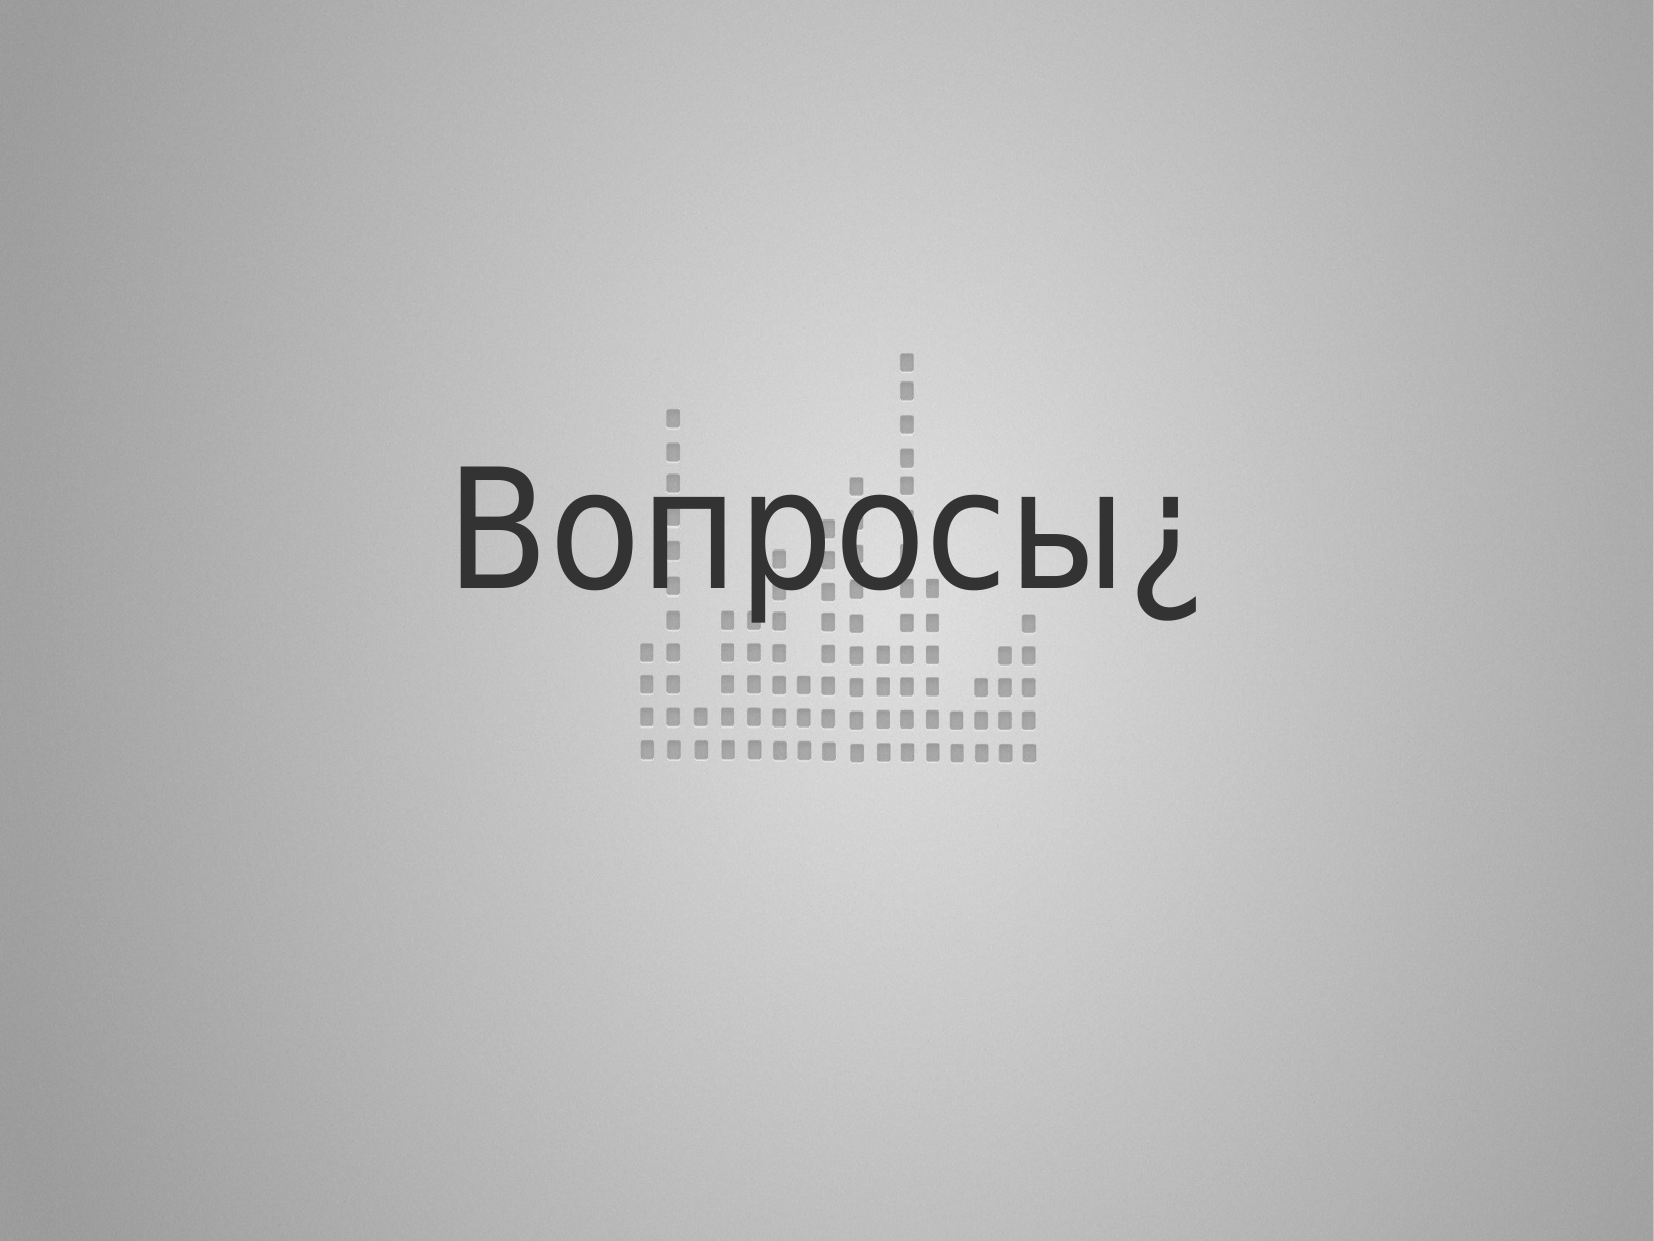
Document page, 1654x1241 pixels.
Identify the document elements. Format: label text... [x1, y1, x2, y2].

picture [0, 0, 1654, 1241]
title Вопросы¿ [82, 49, 1571, 1013]
